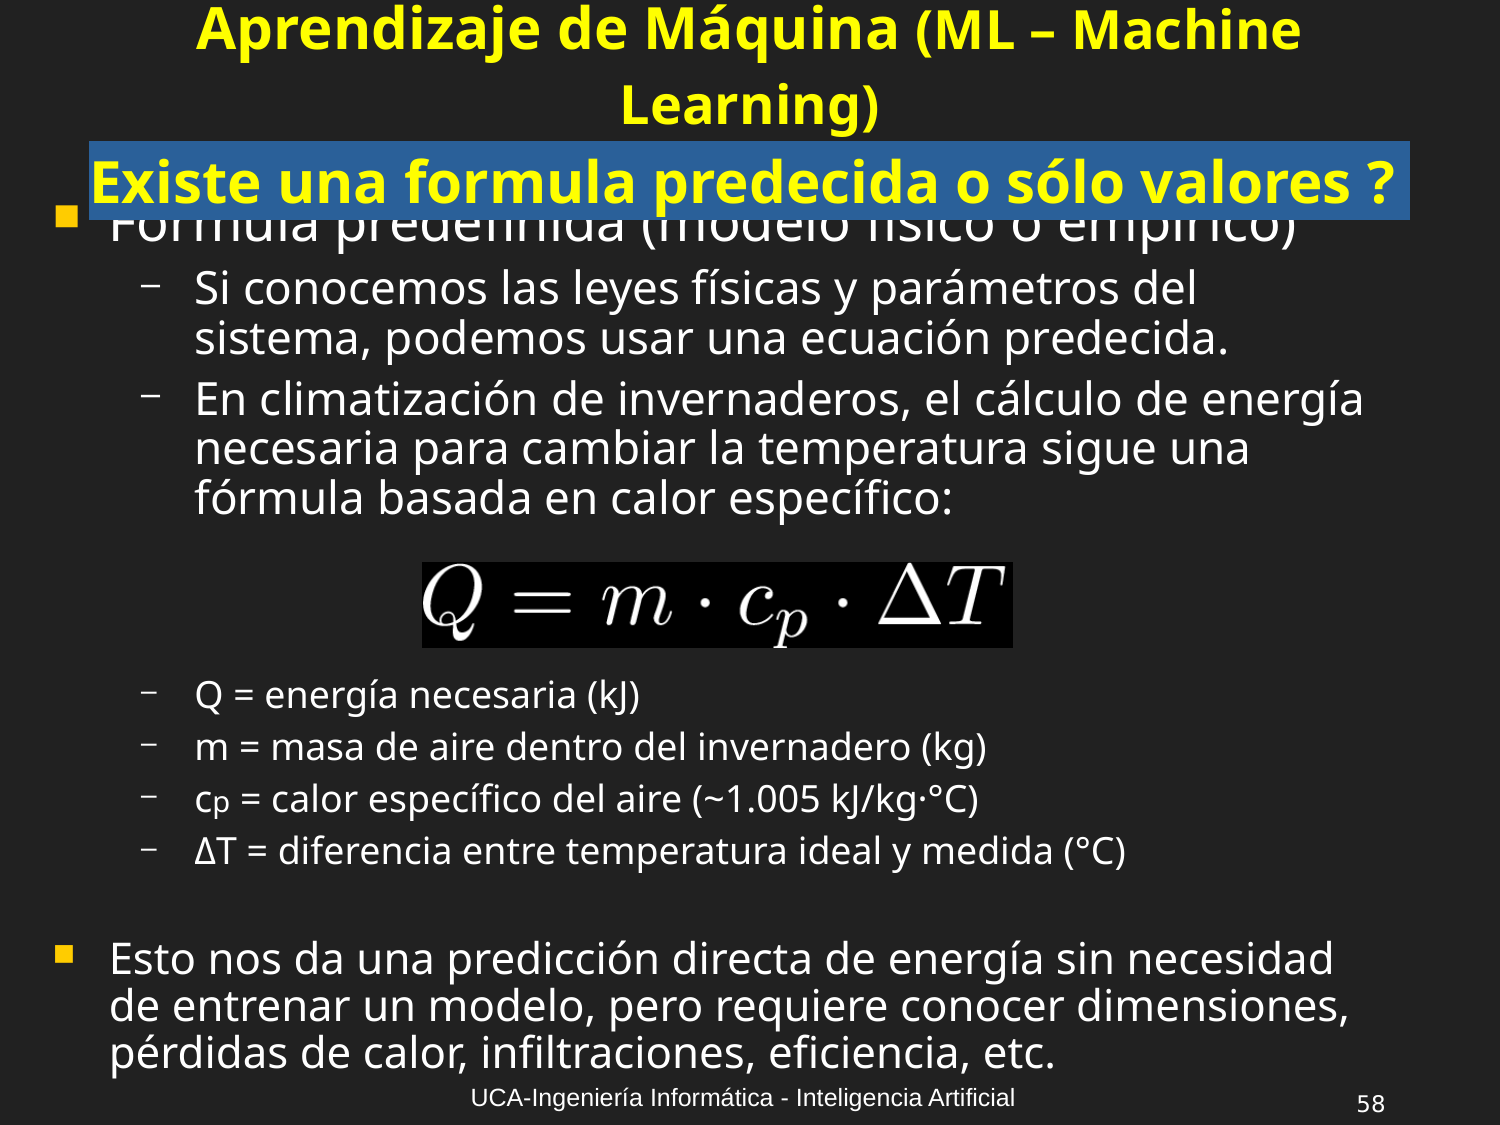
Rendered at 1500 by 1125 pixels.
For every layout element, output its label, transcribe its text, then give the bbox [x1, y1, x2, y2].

text_box Fórmula predefinida (modelo físico o empírico) Si conocemos las leyes físicas y parámetros del sistema, podemos usar una ecuación predecida. En climatización de invernaderos, el cálculo de energía necesaria para cambiar la temperatura sigue una fórmula basada en calor específico: Q = energía necesaria (kJ) m = masa de aire dentro del invernadero (kg) cp​ = calor específico del aire (~1.005 kJ/kg·°C) ΔT = diferencia entre temperatura ideal y medida (°C) Esto nos da una predicción directa de energía sin necesidad de entrenar un modelo, pero requiere conocer dimensiones, pérdidas de calor, infiltraciones, eficiencia, etc. [37, 187, 1388, 1005]
picture [422, 562, 1013, 648]
title Aprendizaje de Máquina (ML – Machine Learning) Existe una formula predecida o sólo valores ? [75, 45, 1425, 162]
